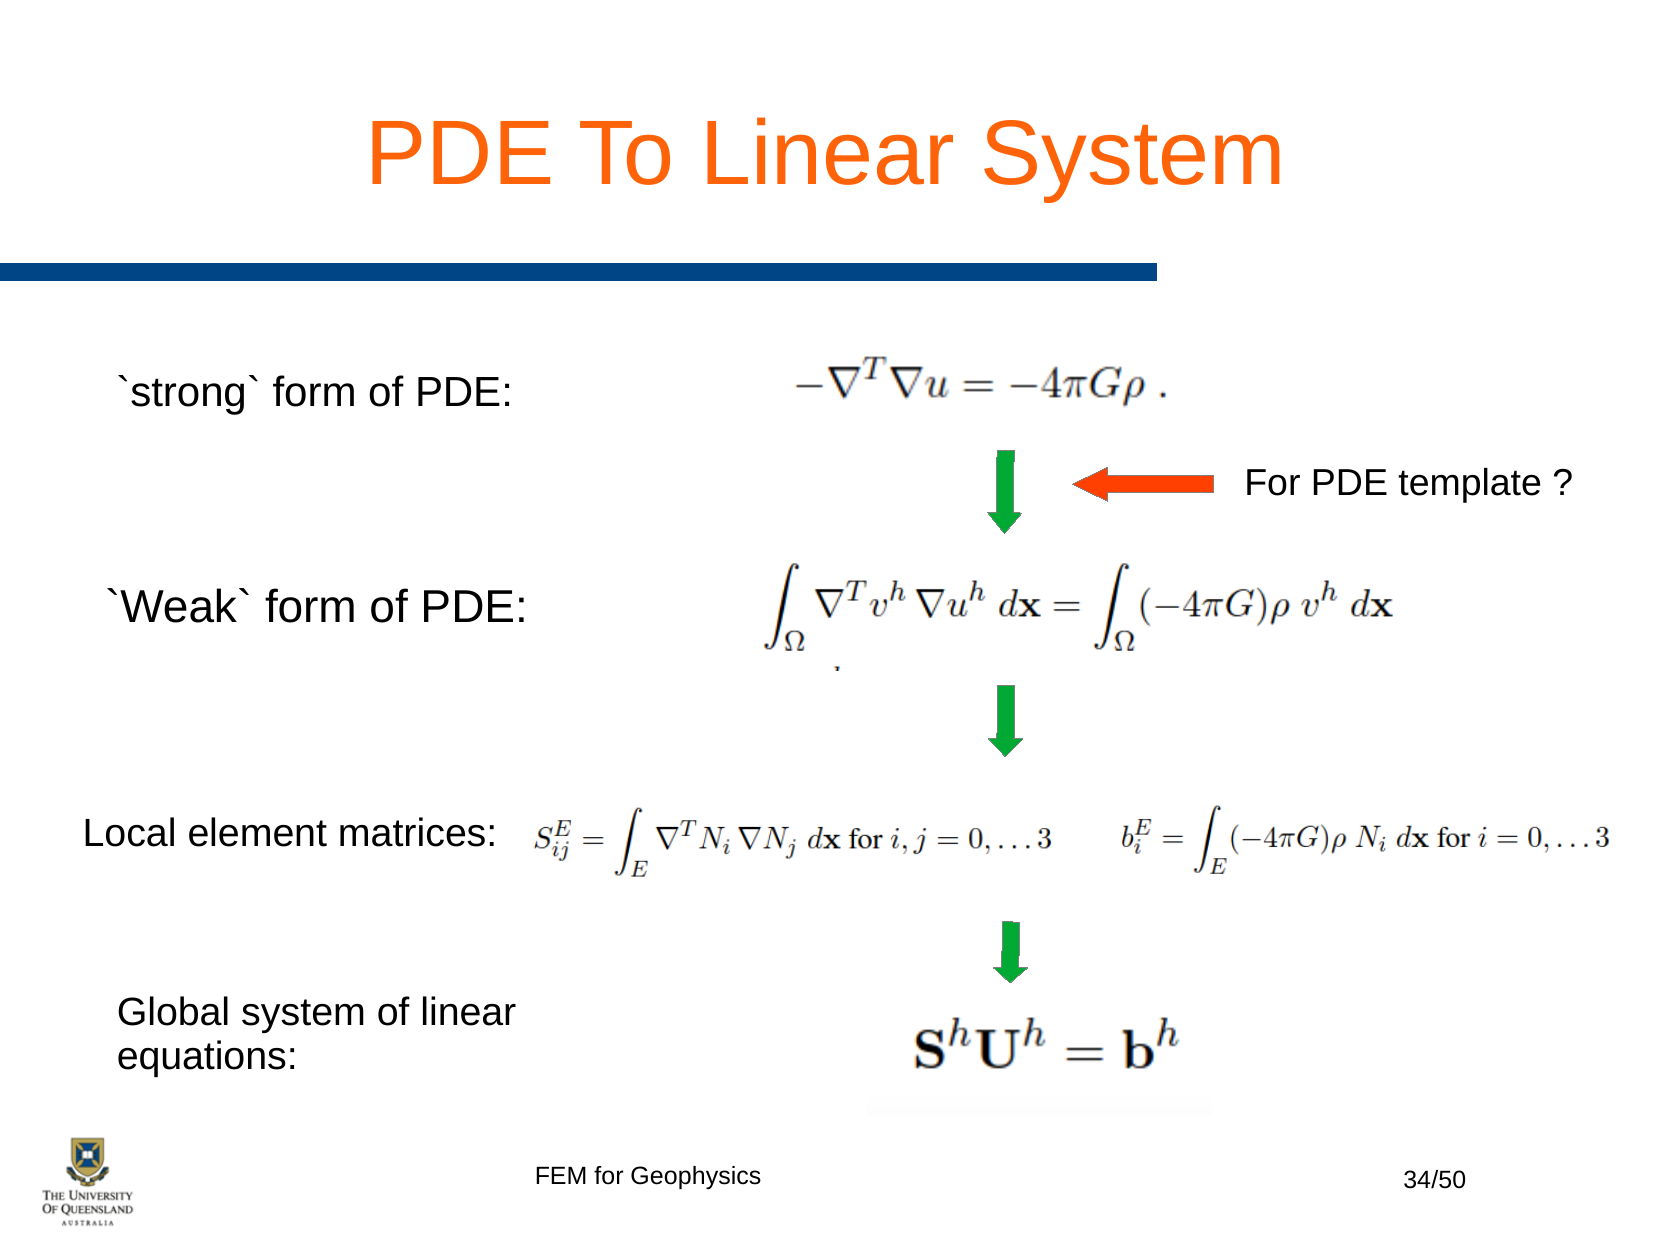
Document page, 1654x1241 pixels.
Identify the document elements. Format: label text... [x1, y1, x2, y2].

text_box [987, 450, 1022, 534]
list Local element matrices: [40, 811, 498, 885]
list `Weak` form of PDE: [56, 580, 569, 653]
list `strong` form of PDE: [71, 368, 517, 459]
title PDE To Linear System [82, 49, 1571, 257]
list Global system of linear equations: [75, 990, 579, 1079]
text_box [1072, 467, 1214, 502]
text_box [988, 685, 1023, 757]
picture [765, 327, 1212, 426]
text_box [993, 921, 1028, 983]
picture [469, 790, 1635, 897]
picture [35, 1133, 142, 1235]
picture [753, 555, 1420, 671]
picture [867, 982, 1212, 1117]
text_box For PDE template ? [1229, 453, 1597, 553]
